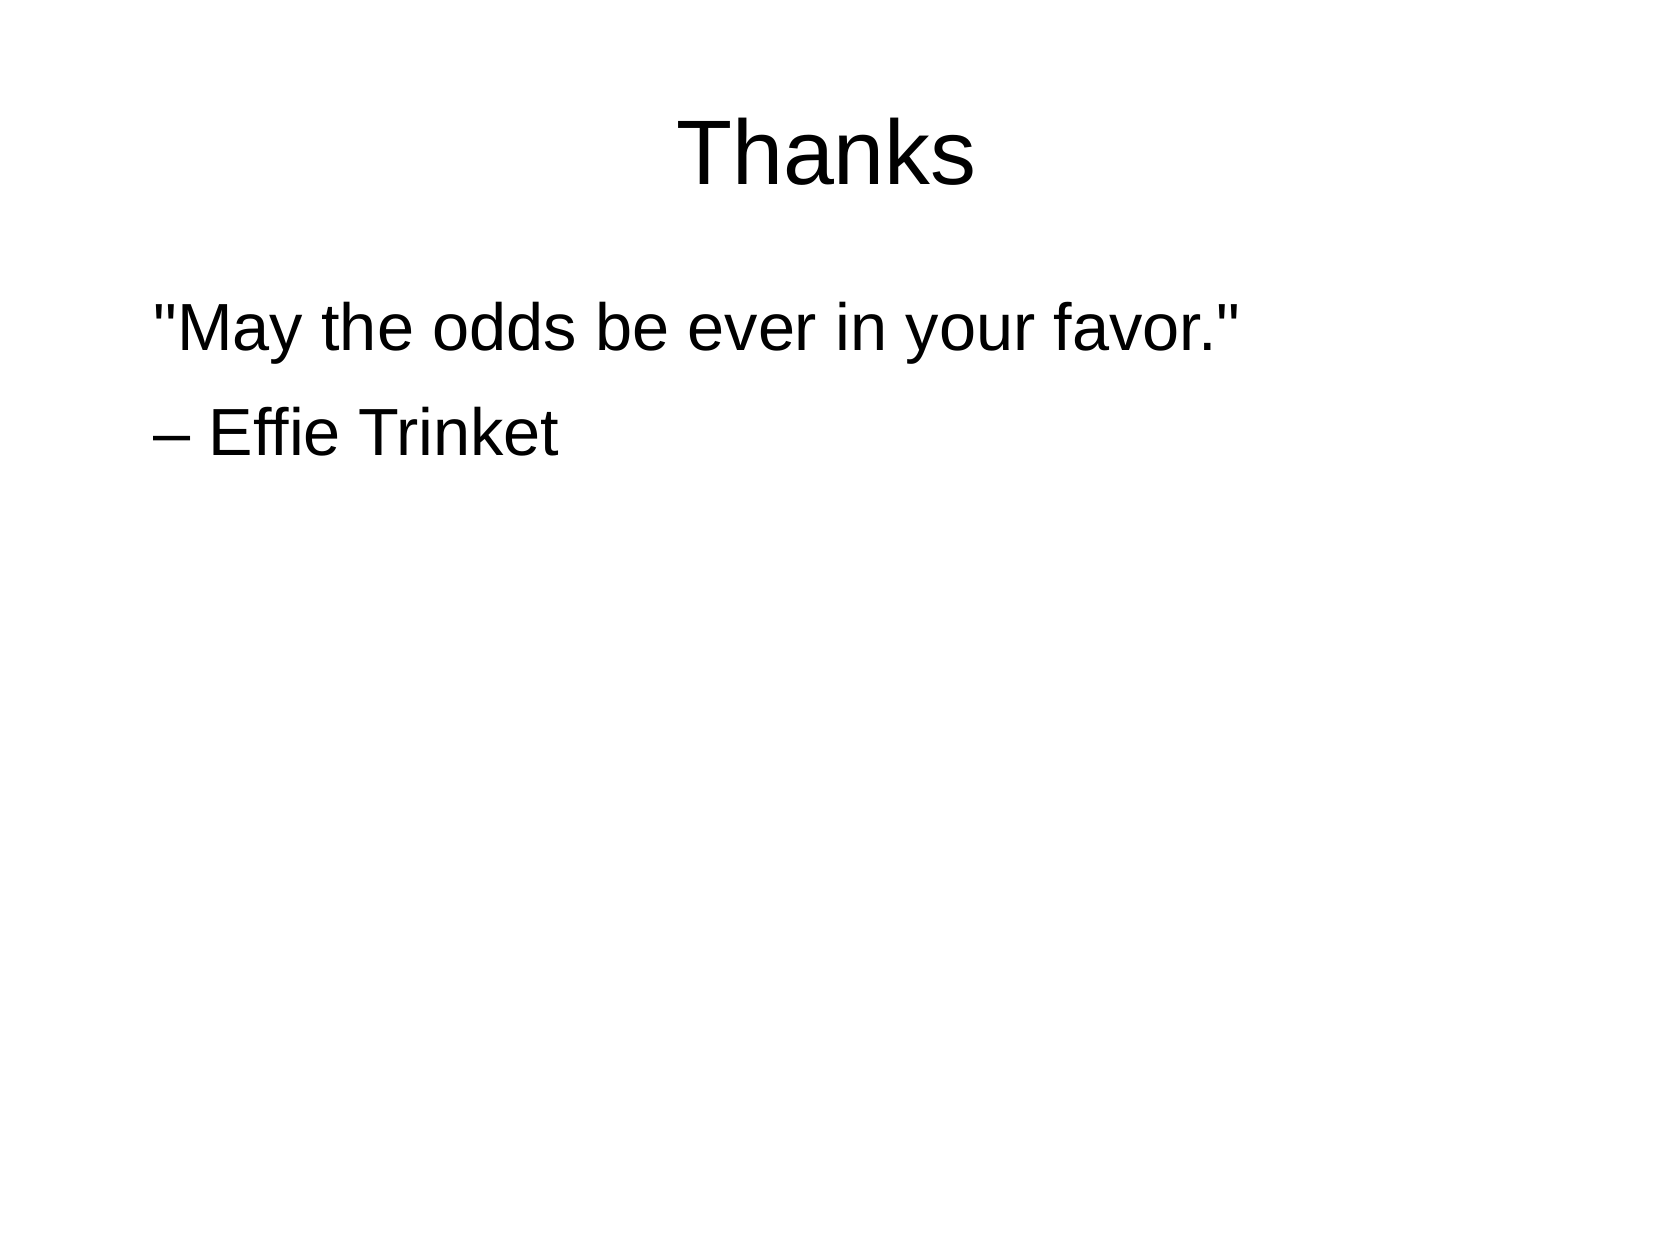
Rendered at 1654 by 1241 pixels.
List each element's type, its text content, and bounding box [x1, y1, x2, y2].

list "May the odds be ever in your favor." – Effie Trinket [82, 290, 1571, 1010]
title Thanks [82, 49, 1571, 257]
